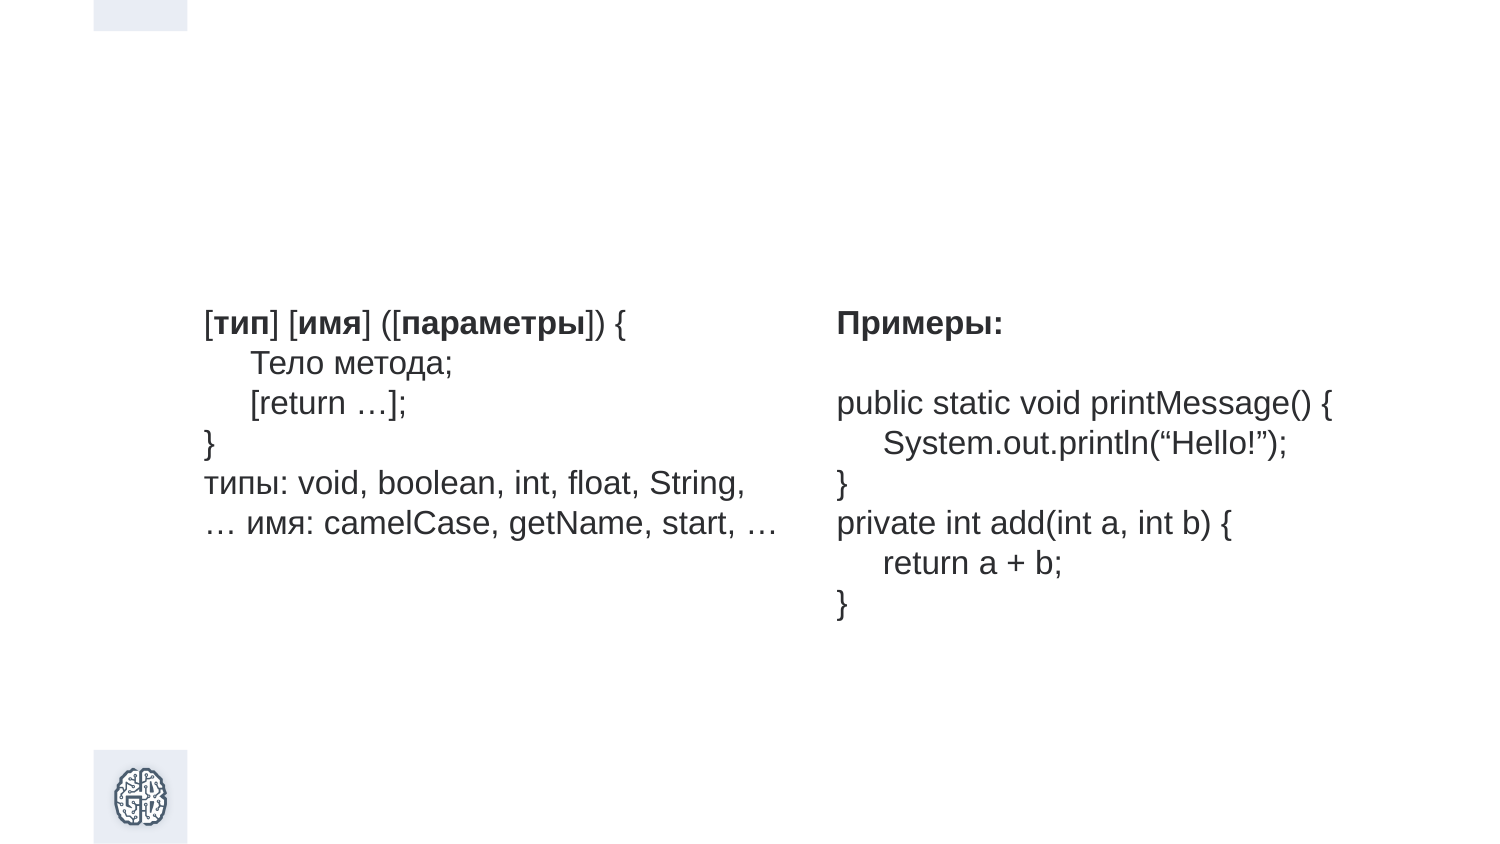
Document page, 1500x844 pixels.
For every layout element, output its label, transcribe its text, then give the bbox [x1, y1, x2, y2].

picture [106, 760, 175, 834]
text_box Примеры: public static void printMessage() { System.out.println(“Hello!”); } private int add(int a, int b) { return a + b; } [821, 286, 1432, 697]
text_box [тип] [имя] ([параметры]) { Тело метода; [return …]; } типы: void, boolean, int, float, String, … имя: camelCase, getName, start, … [188, 286, 799, 697]
